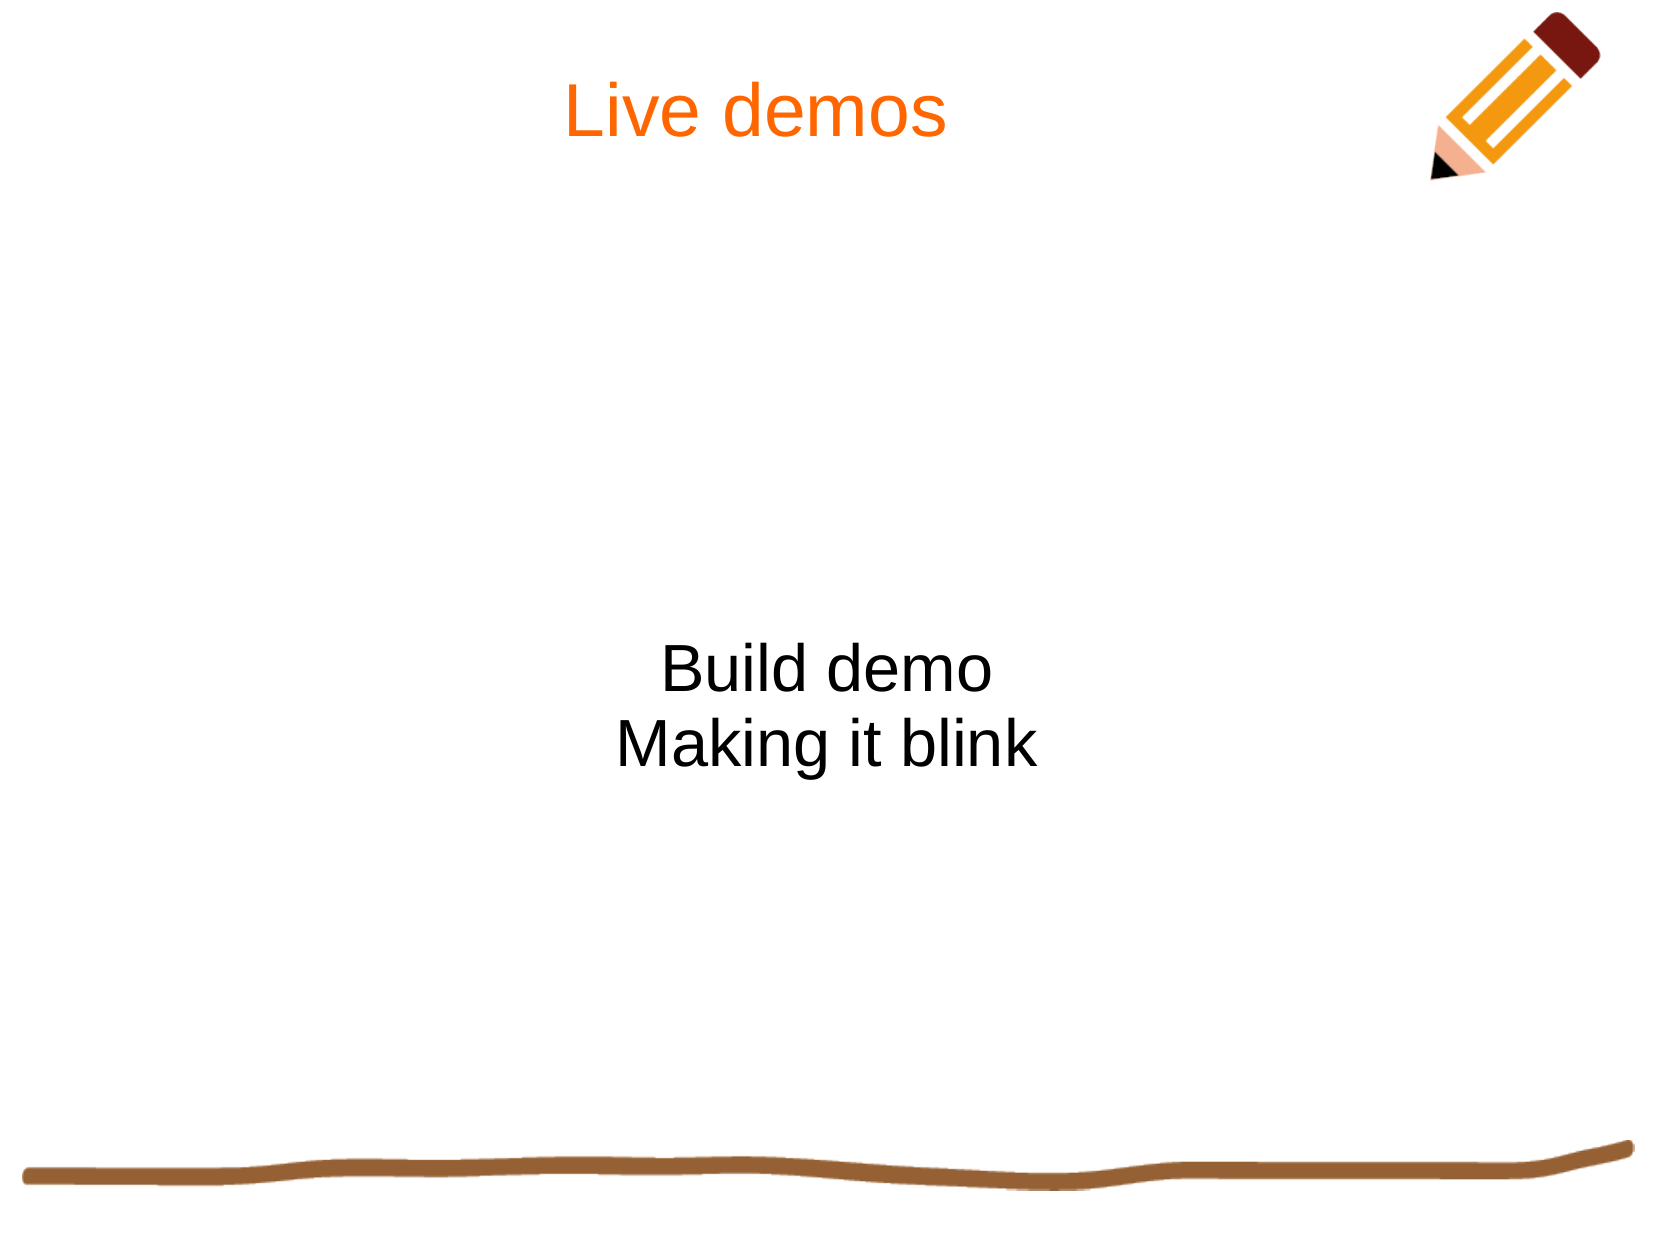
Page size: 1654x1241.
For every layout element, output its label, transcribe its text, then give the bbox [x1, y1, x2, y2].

picture [1430, 12, 1601, 181]
title Live demos [82, 49, 1430, 172]
picture [22, 1140, 1635, 1191]
subtitle Build demo Making it blink [82, 290, 1571, 1122]
